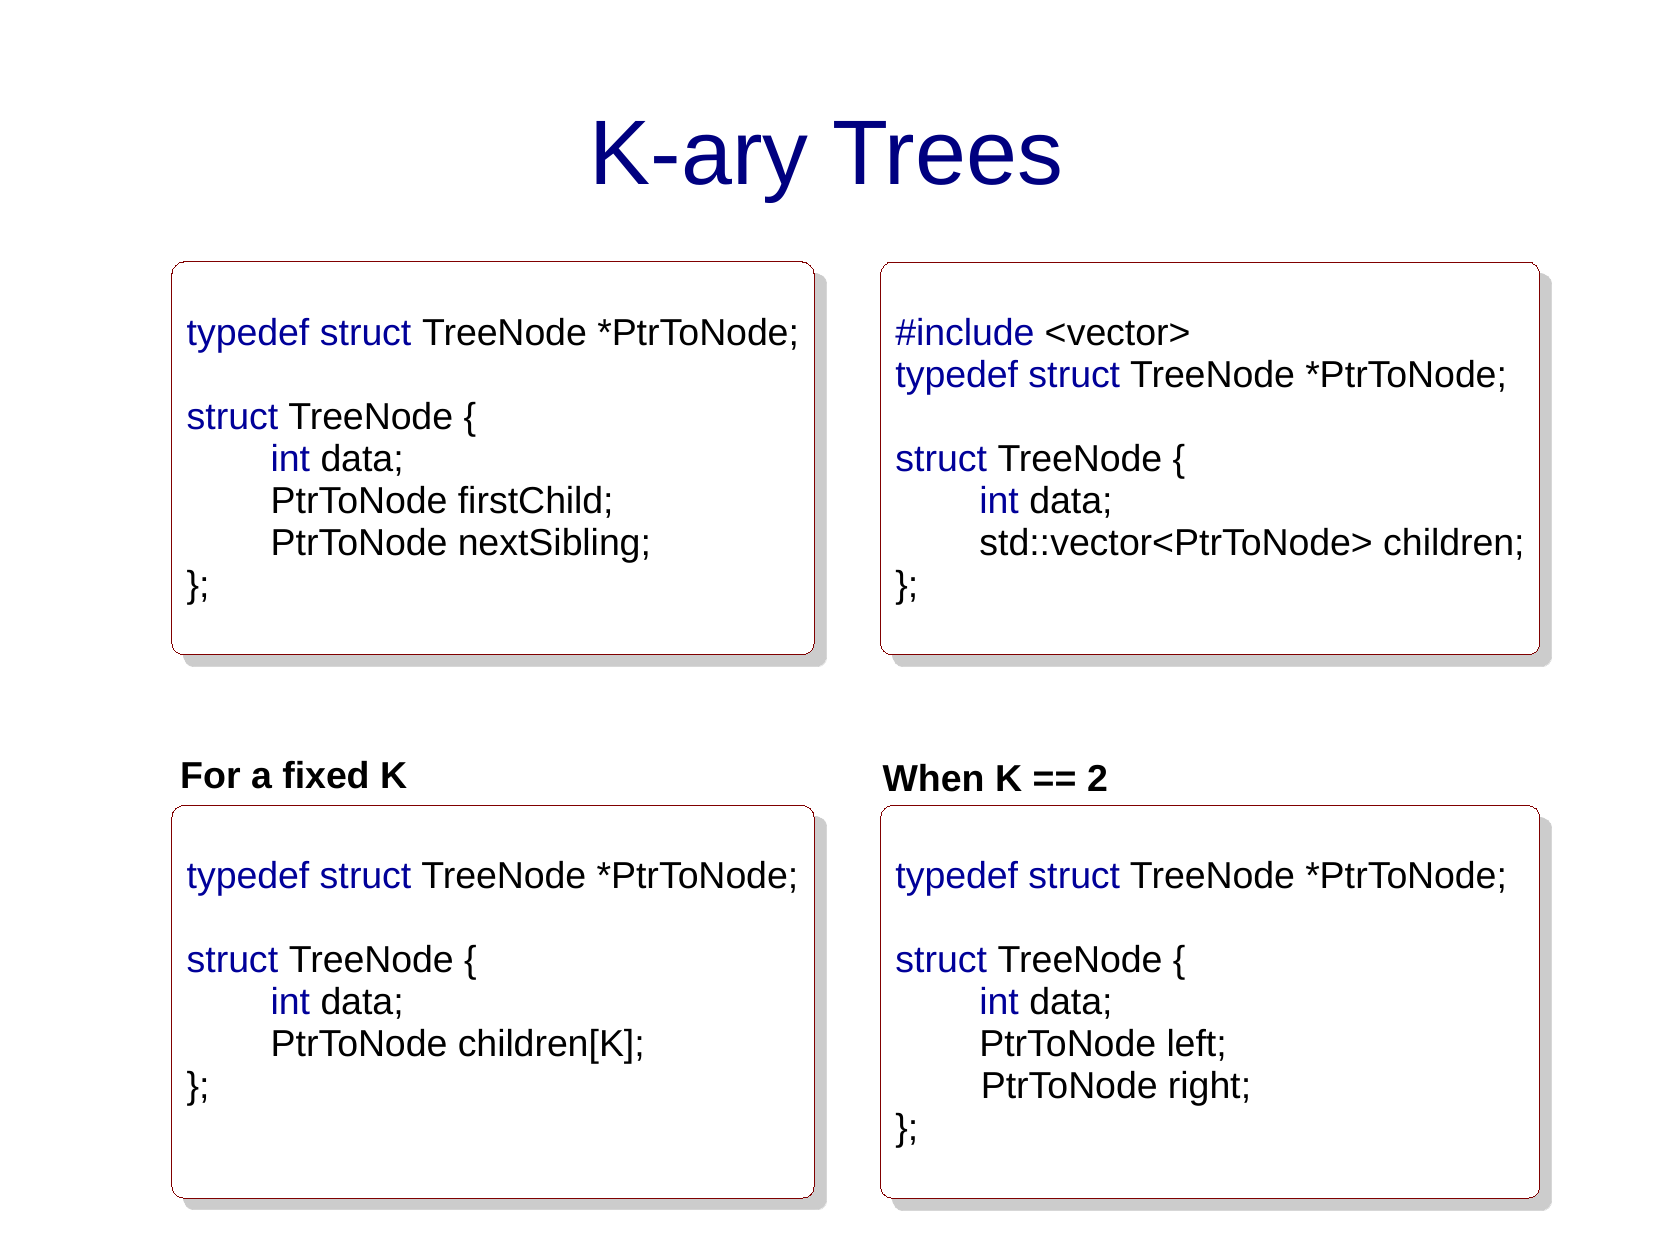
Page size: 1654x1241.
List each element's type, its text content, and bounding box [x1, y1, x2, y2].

text_box #include <vector> typedef struct TreeNode *PtrToNode; struct TreeNode { int data; std::vector<PtrToNode> children; }; [880, 262, 1540, 655]
text_box typedef struct TreeNode *PtrToNode; struct TreeNode { int data; PtrToNode firstChild; PtrToNode nextSibling; }; [171, 261, 815, 655]
title K-ary Trees [82, 49, 1571, 257]
text_box For a fixed K [165, 747, 481, 805]
text_box typedef struct TreeNode *PtrToNode; struct TreeNode { int data; PtrToNode children[K]; }; [171, 805, 815, 1199]
text_box When K == 2 [867, 750, 1168, 807]
text_box typedef struct TreeNode *PtrToNode; struct TreeNode { int data; PtrToNode left; PtrToNode right; }; [880, 805, 1540, 1199]
